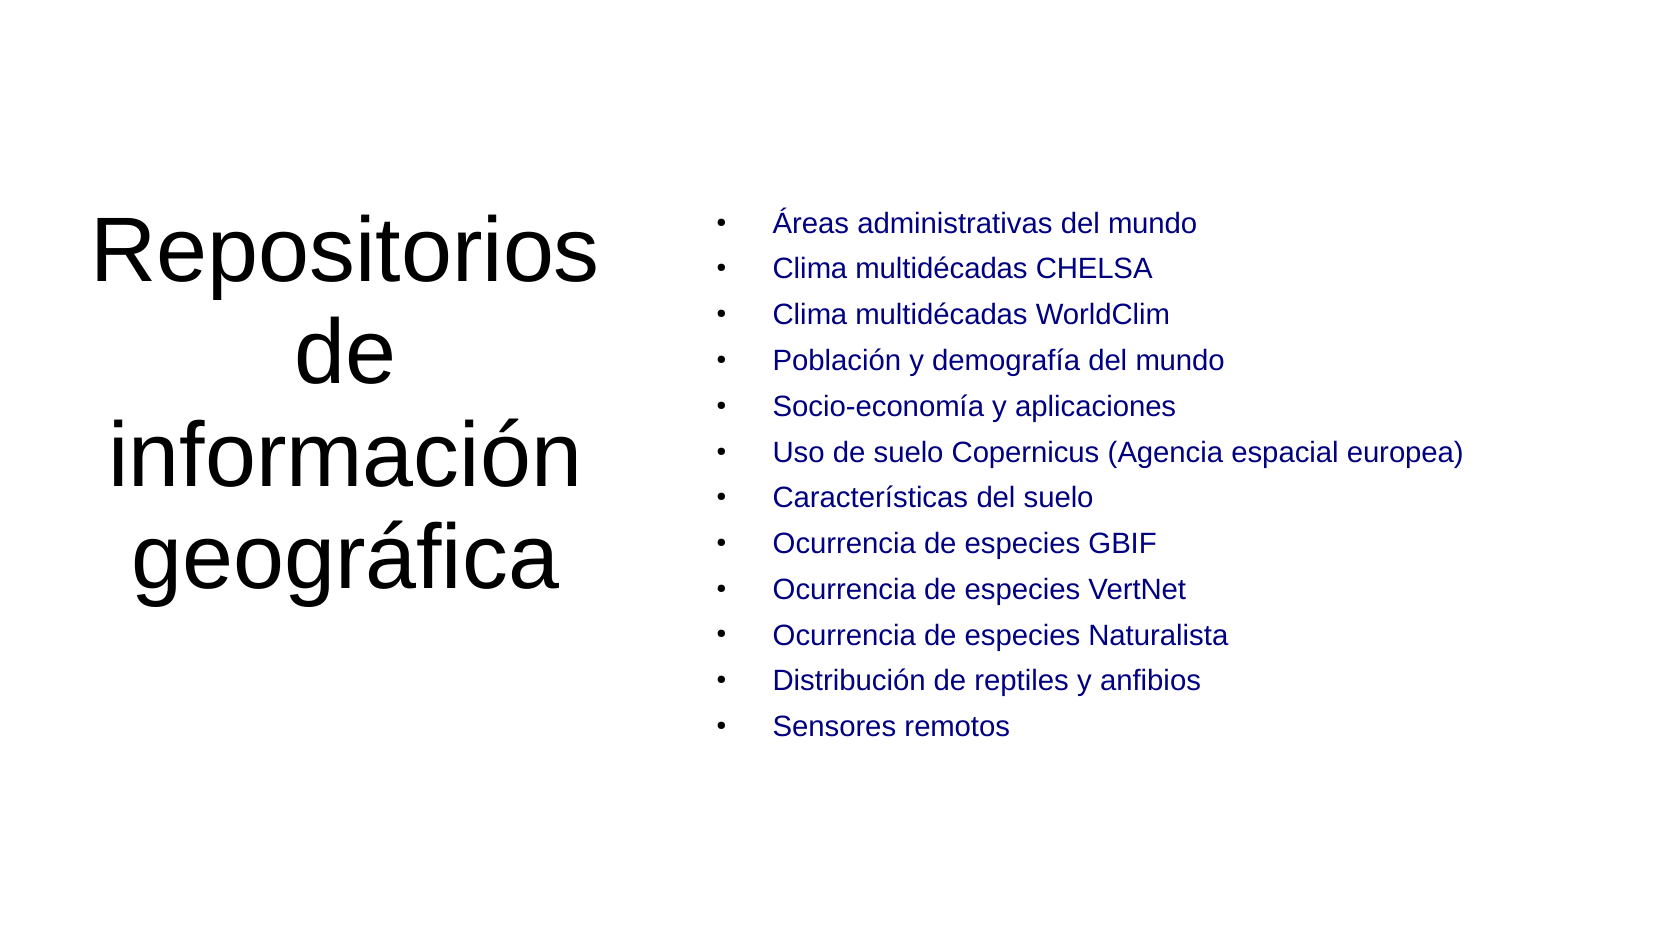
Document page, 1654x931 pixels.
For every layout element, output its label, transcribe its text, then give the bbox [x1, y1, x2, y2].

list Áreas administrativas del mundo Clima multidécadas CHELSA Clima multidécadas WorldClim Población y demografía del mundo Socio-economía y aplicaciones Uso de suelo Copernicus (Agencia espacial europea) Características del suelo Ocurrencia de especies GBIF Ocurrencia de especies VertNet Ocurrencia de especies Naturalista Distribución de reptiles y anfibios Sensores remotos [708, 206, 1571, 747]
title Repositorios de información geográfica [76, 198, 615, 609]
